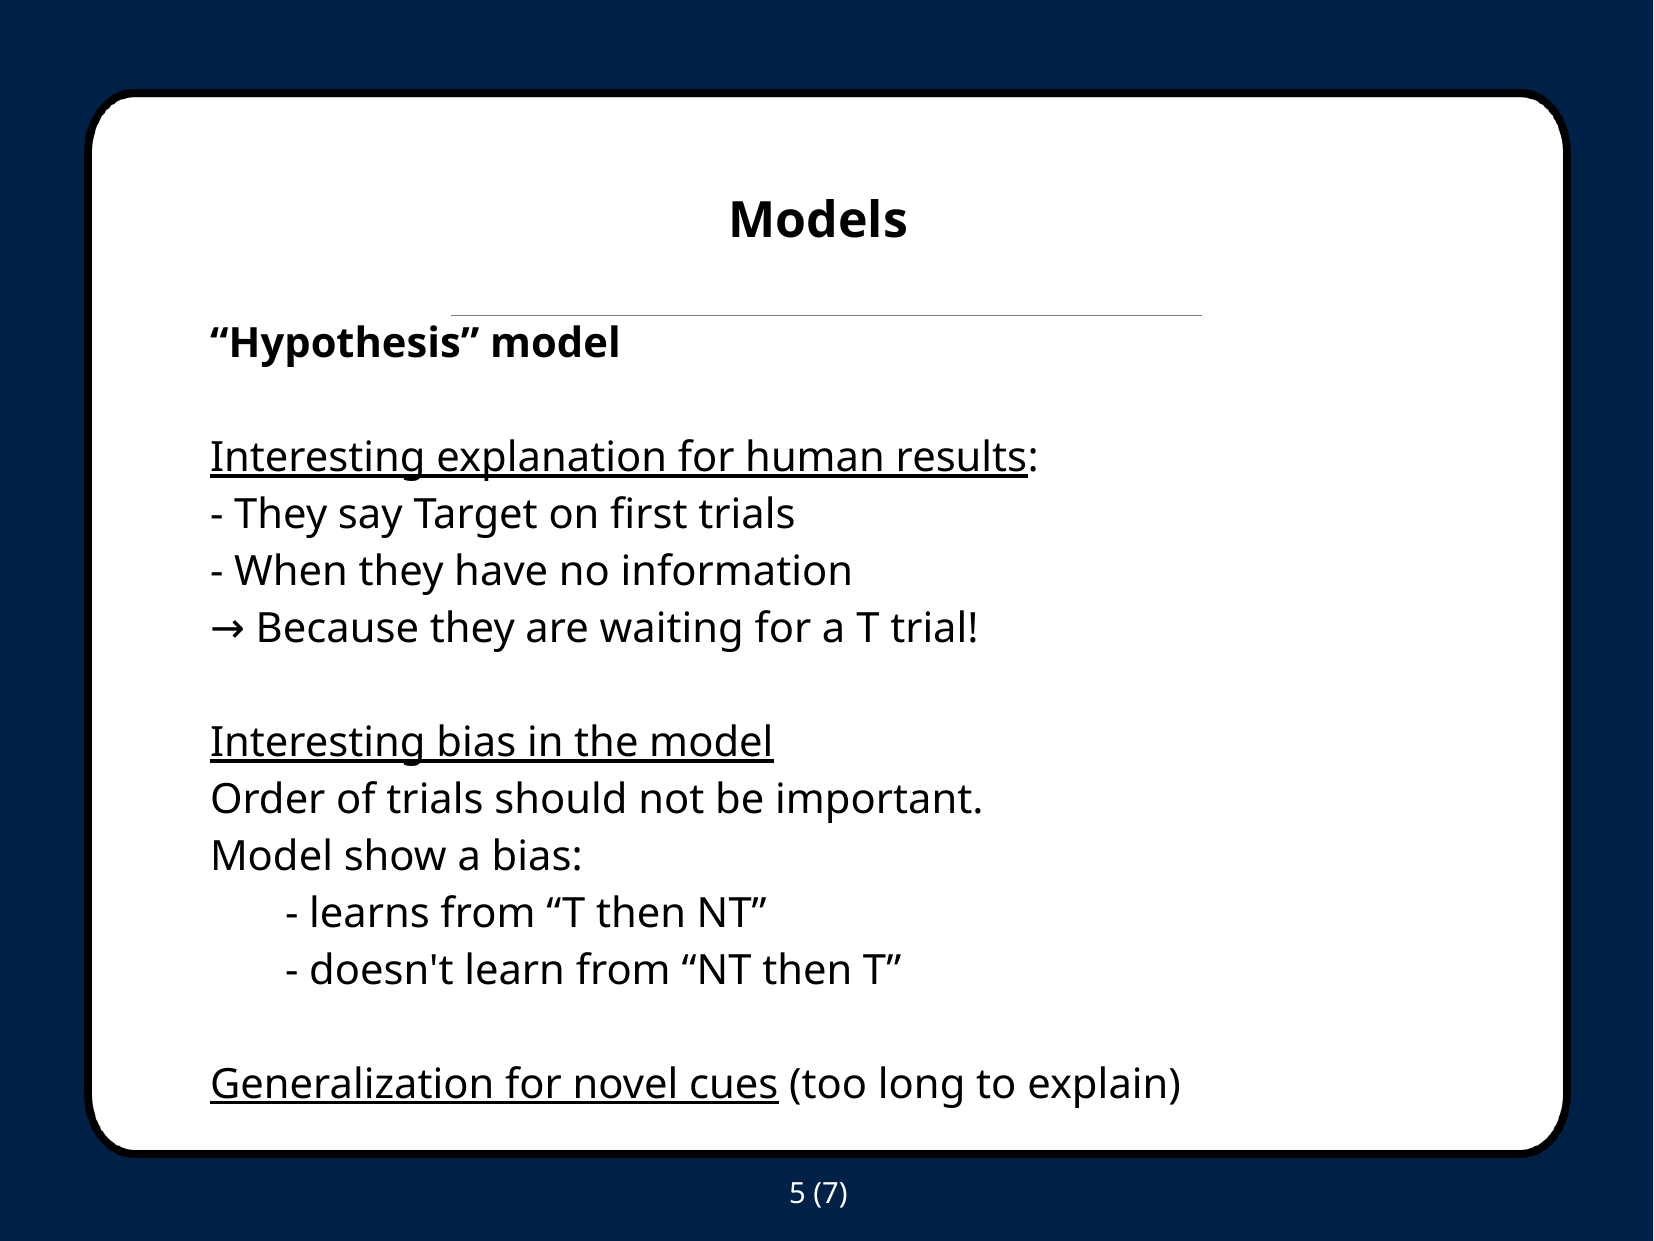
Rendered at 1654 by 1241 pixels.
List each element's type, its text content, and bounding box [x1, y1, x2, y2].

picture [0, 0, 1654, 1241]
title Models [74, 188, 1562, 247]
title “Hypothesis” model Interesting explanation for human results: - They say Target on first trials - When they have no information → Because they are waiting for a T trial! Interesting bias in the model Order of trials should not be important. Model show a bias: - learns from “T then NT” - doesn't learn from “NT then T” Generalization for novel cues (too long to explain) [210, 371, 1441, 1051]
title 5 (7) [74, 1170, 1562, 1214]
